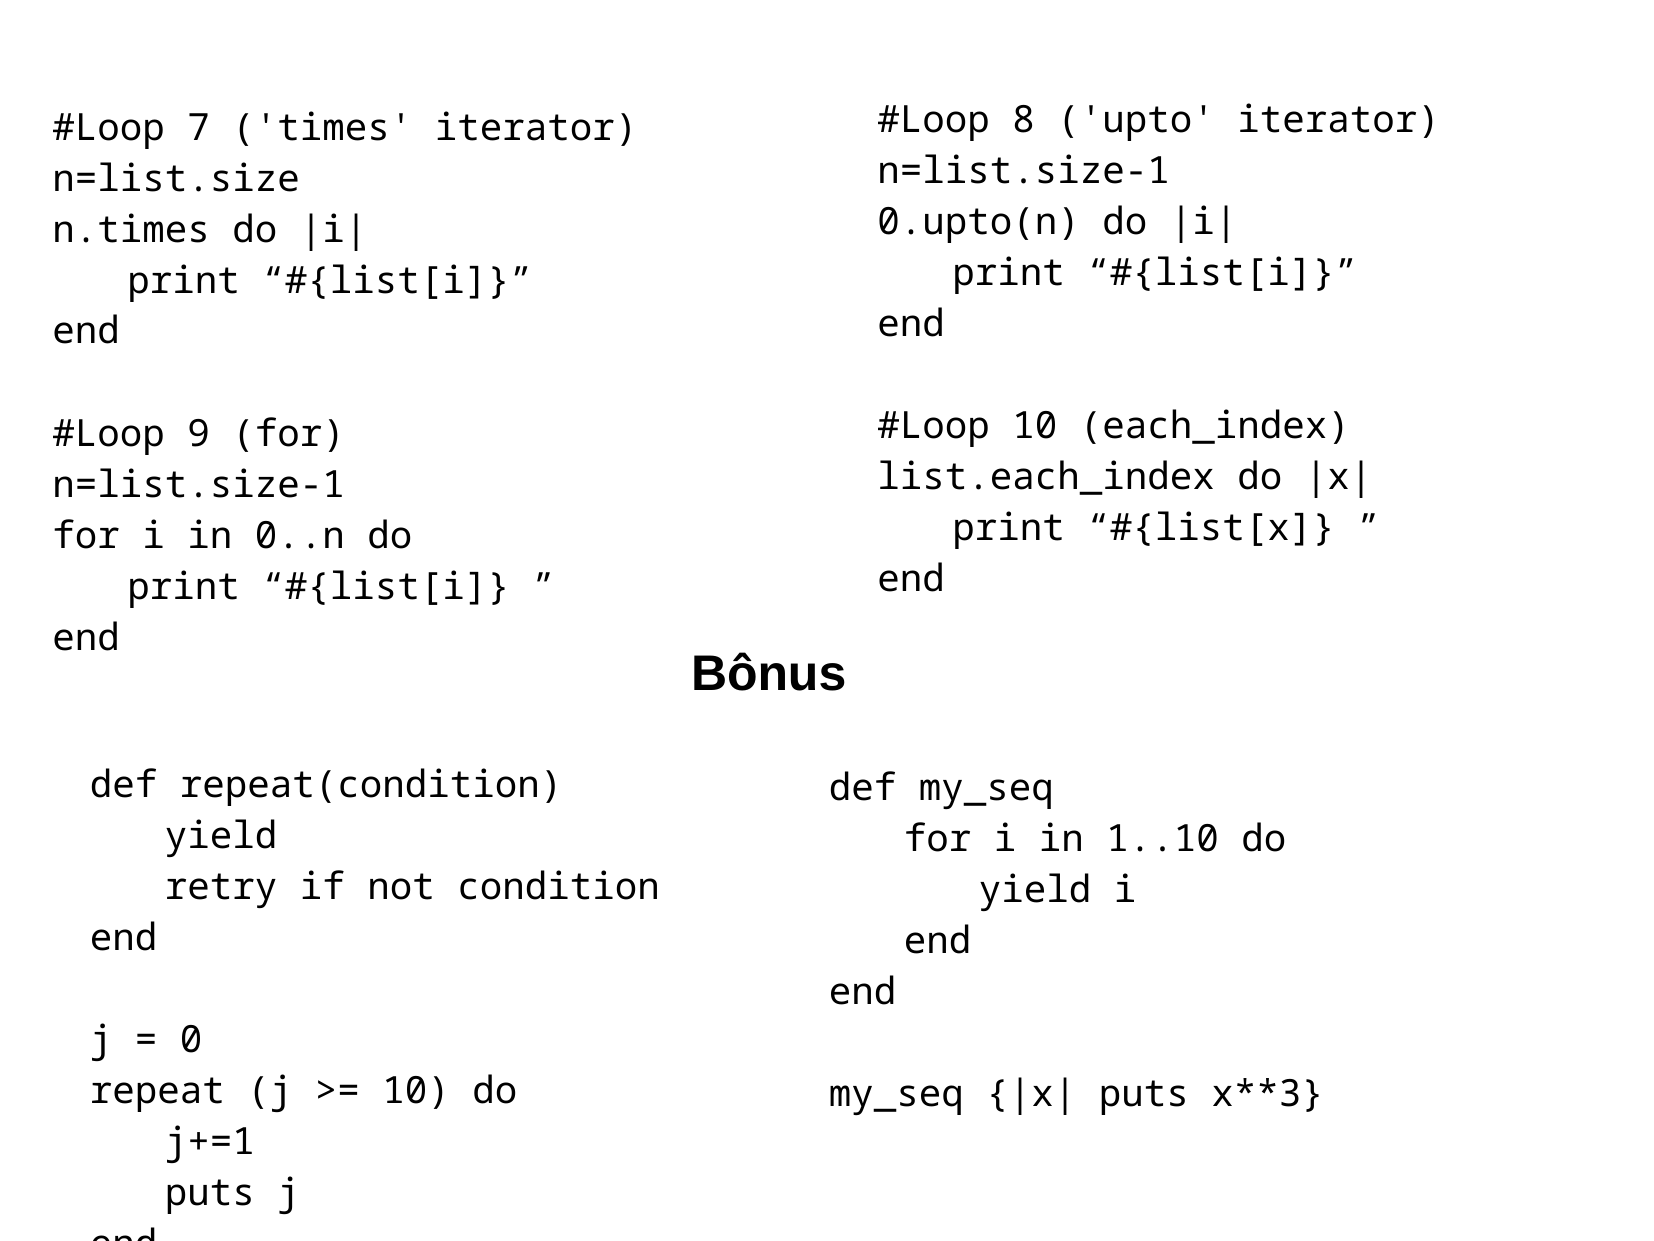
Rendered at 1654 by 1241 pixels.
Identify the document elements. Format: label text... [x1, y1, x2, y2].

text_box #Loop 8 ('upto' iterator) n=list.size-1 0.upto(n) do |i| print “#{list[i]}” end #Loop 10 (each_index) list.each_index do |x| print “#{list[x]} ” end [862, 85, 1576, 623]
text_box def my_seq for i in 1..10 do yield i end end my_seq {|x| puts x**3} [814, 752, 1414, 1203]
text_box #Loop 7 ('times' iterator) n=list.size n.times do |i| print “#{list[i]}” end #Loop 9 (for) n=list.size-1 for i in 0..n do print “#{list[i]} ” end [37, 92, 679, 674]
text_box def repeat(condition) yield retry if not condition end j = 0 repeat (j >= 10) do j+=1 puts j end [75, 750, 713, 1201]
text_box Bônus [412, 637, 1126, 709]
